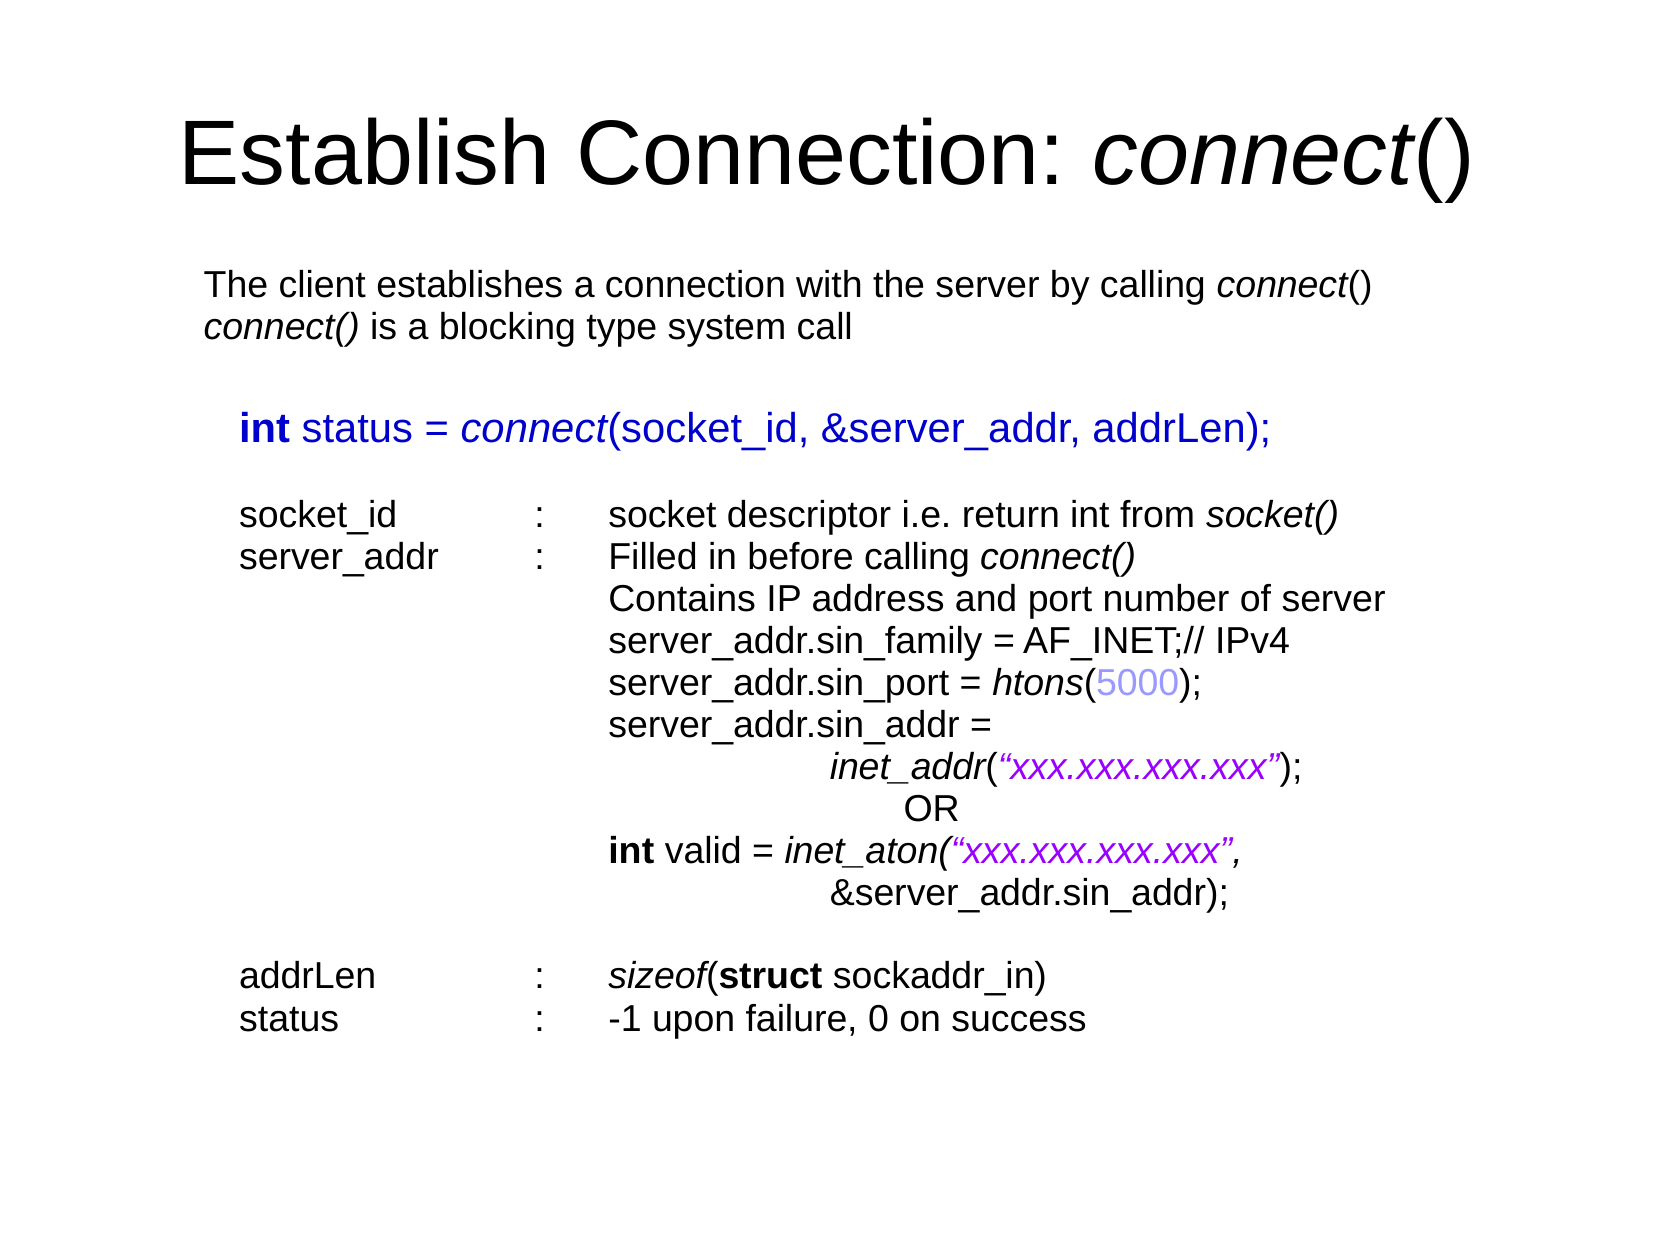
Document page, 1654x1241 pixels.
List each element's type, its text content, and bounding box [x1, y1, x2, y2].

text_box The client establishes a connection with the server by calling connect() connect() is a blocking type system call [188, 256, 1465, 356]
title Establish Connection: connect() [82, 49, 1571, 257]
text_box int status = connect(socket_id, &server_addr, addrLen); socket_id : socket descriptor i.e. return int from socket() server_addr : Filled in before calling connect() Contains IP address and port number of server server_addr.sin_family = AF_INET;// IPv4 server_addr.sin_port = htons(5000); server_addr.sin_addr = inet_addr(“xxx.xxx.xxx.xxx”); OR int valid = inet_aton(“xxx.xxx.xxx.xxx”, &server_addr.sin_addr); addrLen : sizeof(struct sockaddr_in) status : -1 upon failure, 0 on success [224, 397, 1489, 1089]
